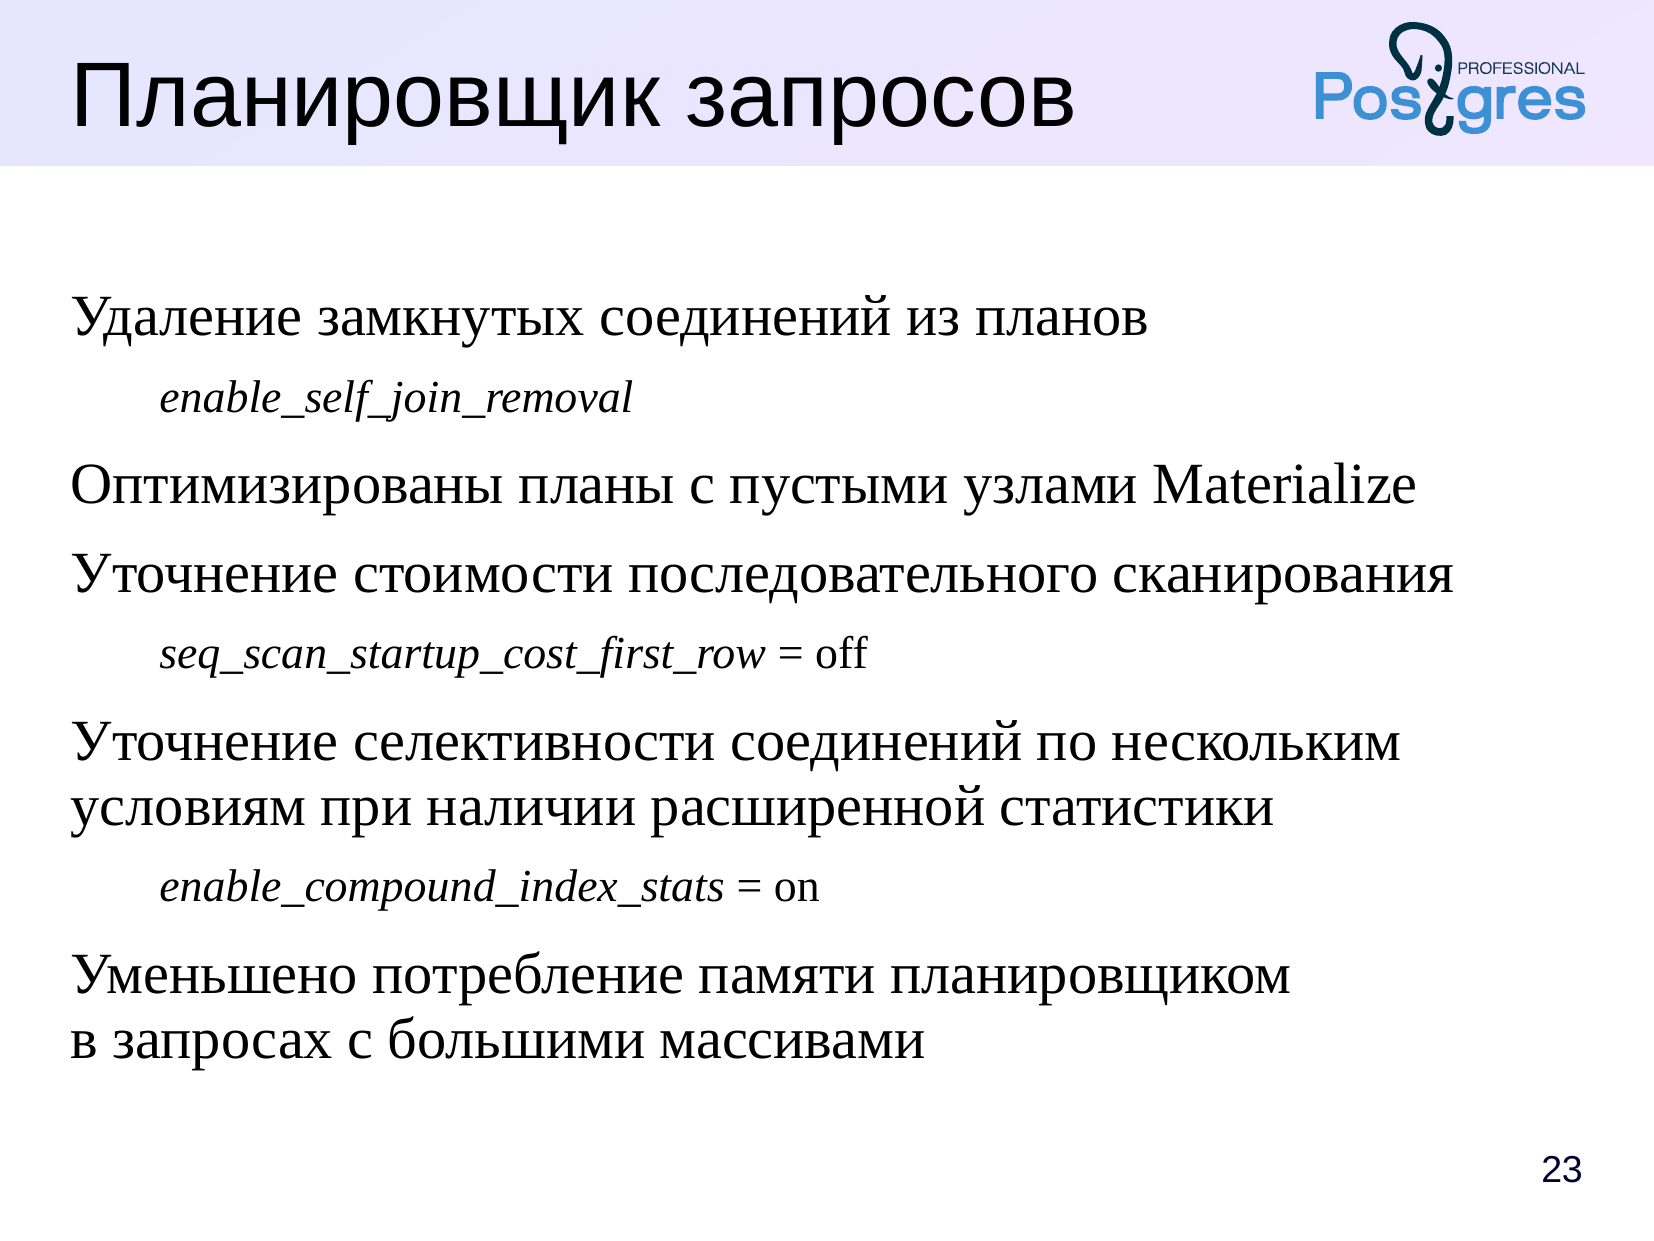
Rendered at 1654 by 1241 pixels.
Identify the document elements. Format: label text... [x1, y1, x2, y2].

list Удаление замкнутых соединений из планов enable_self_join_removal Оптимизированы планы с пустыми узлами Materialize Уточнение стоимости последовательного сканирования seq_scan_startup_cost_first_row = off Уточнение селективности соединений по нескольким условиям при наличии расширенной статистики enable_compound_index_stats = on Уменьшено потребление памяти планировщиком в запросах с большими массивами [70, 283, 1583, 1134]
title Планировщик запросов [70, 43, 1241, 147]
